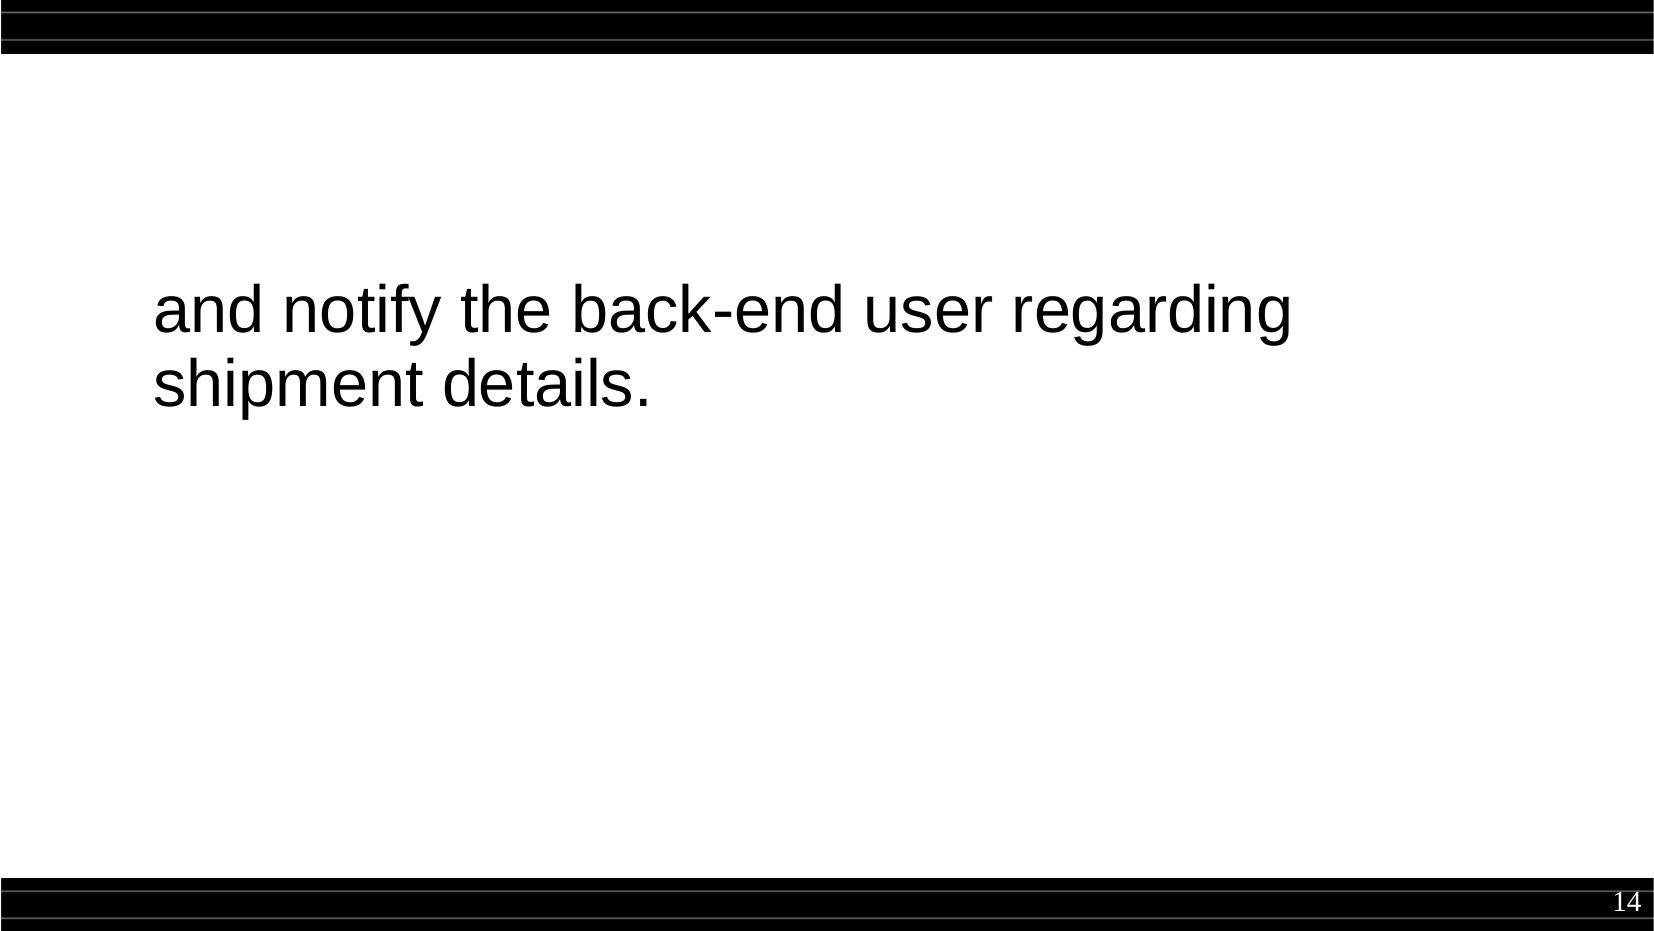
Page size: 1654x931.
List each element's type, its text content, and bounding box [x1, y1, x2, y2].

list and notify the back-end user regarding shipment details. [82, 271, 1571, 758]
picture [1, 0, 1654, 54]
picture [1, 878, 1654, 931]
